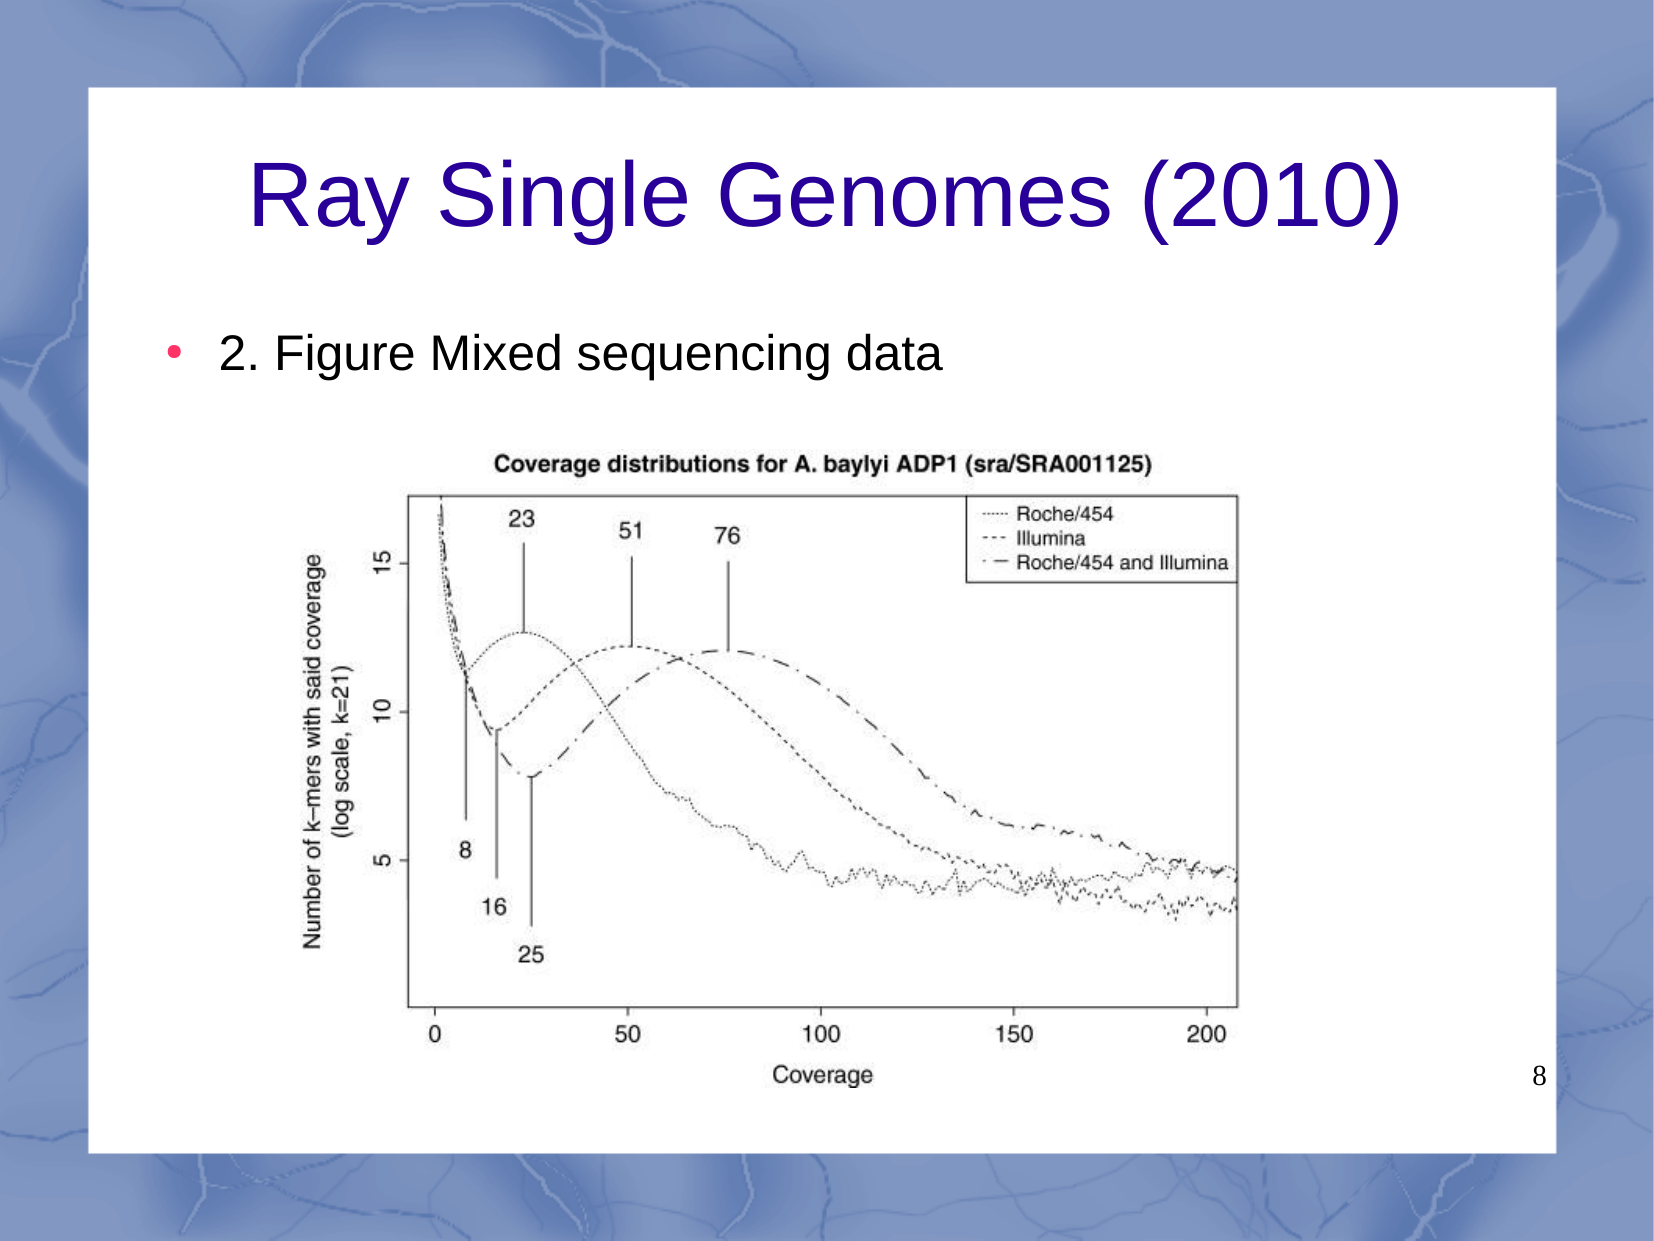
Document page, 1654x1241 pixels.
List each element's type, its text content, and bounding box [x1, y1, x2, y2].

title Ray Single Genomes (2010) [118, 90, 1536, 298]
picture [0, 0, 1654, 1241]
list 2. Figure Mixed sequencing data [147, 325, 1506, 1045]
